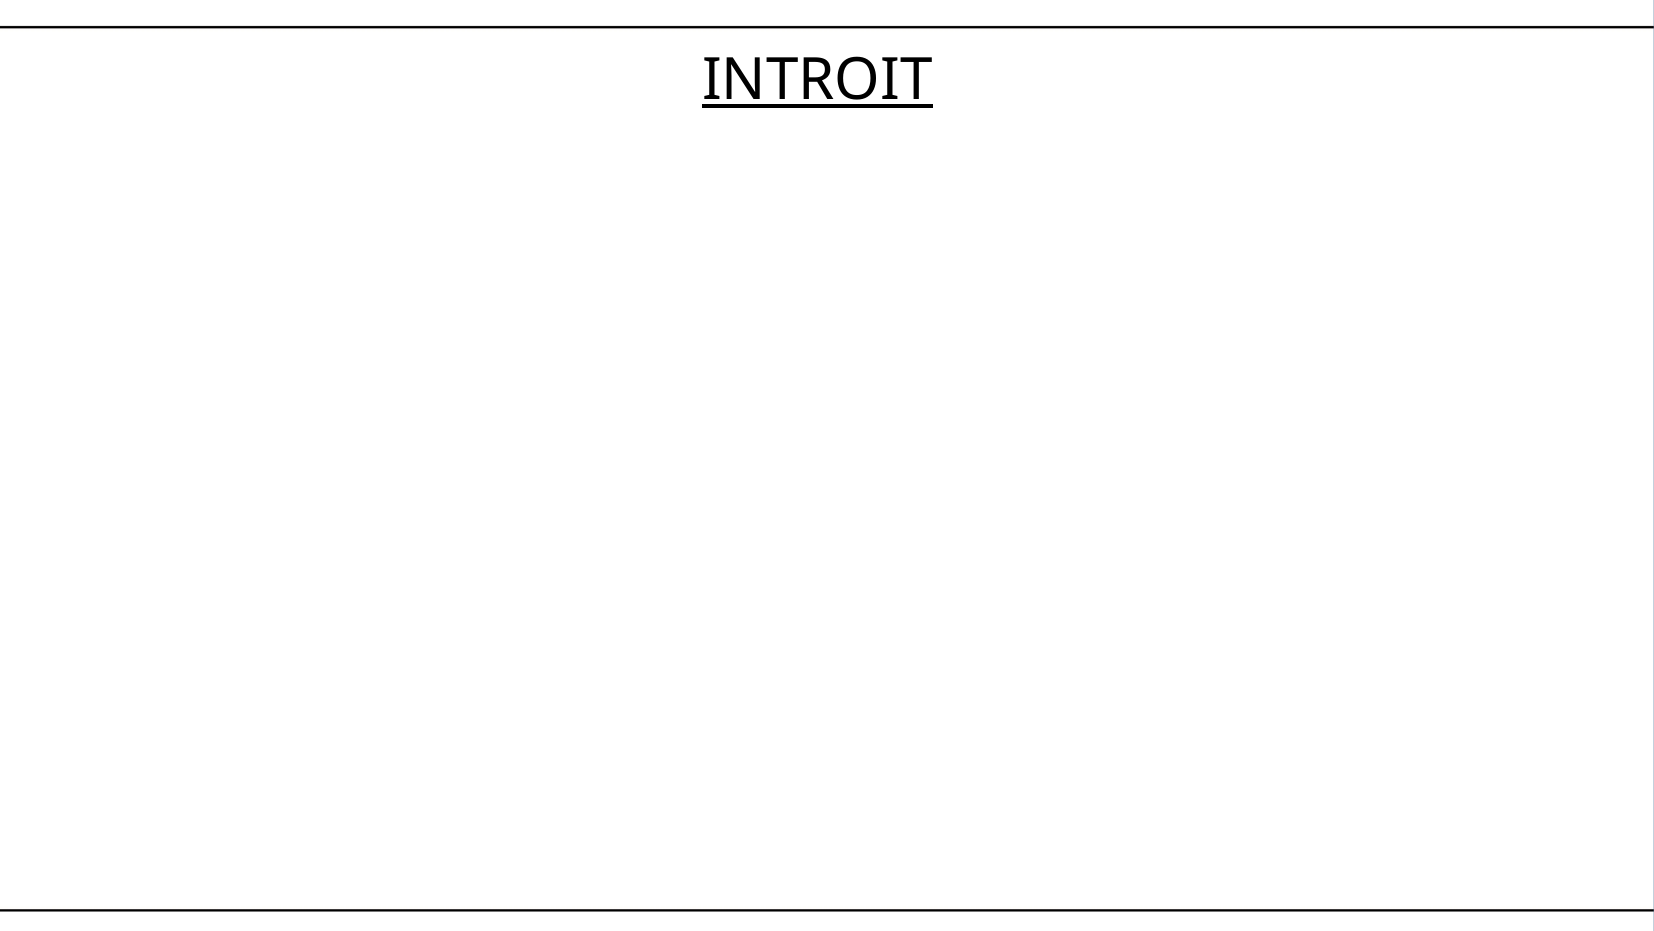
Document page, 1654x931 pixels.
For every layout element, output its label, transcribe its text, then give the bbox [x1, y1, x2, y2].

text_box INTROIT [90, 30, 1546, 123]
picture [0, 0, 1654, 931]
